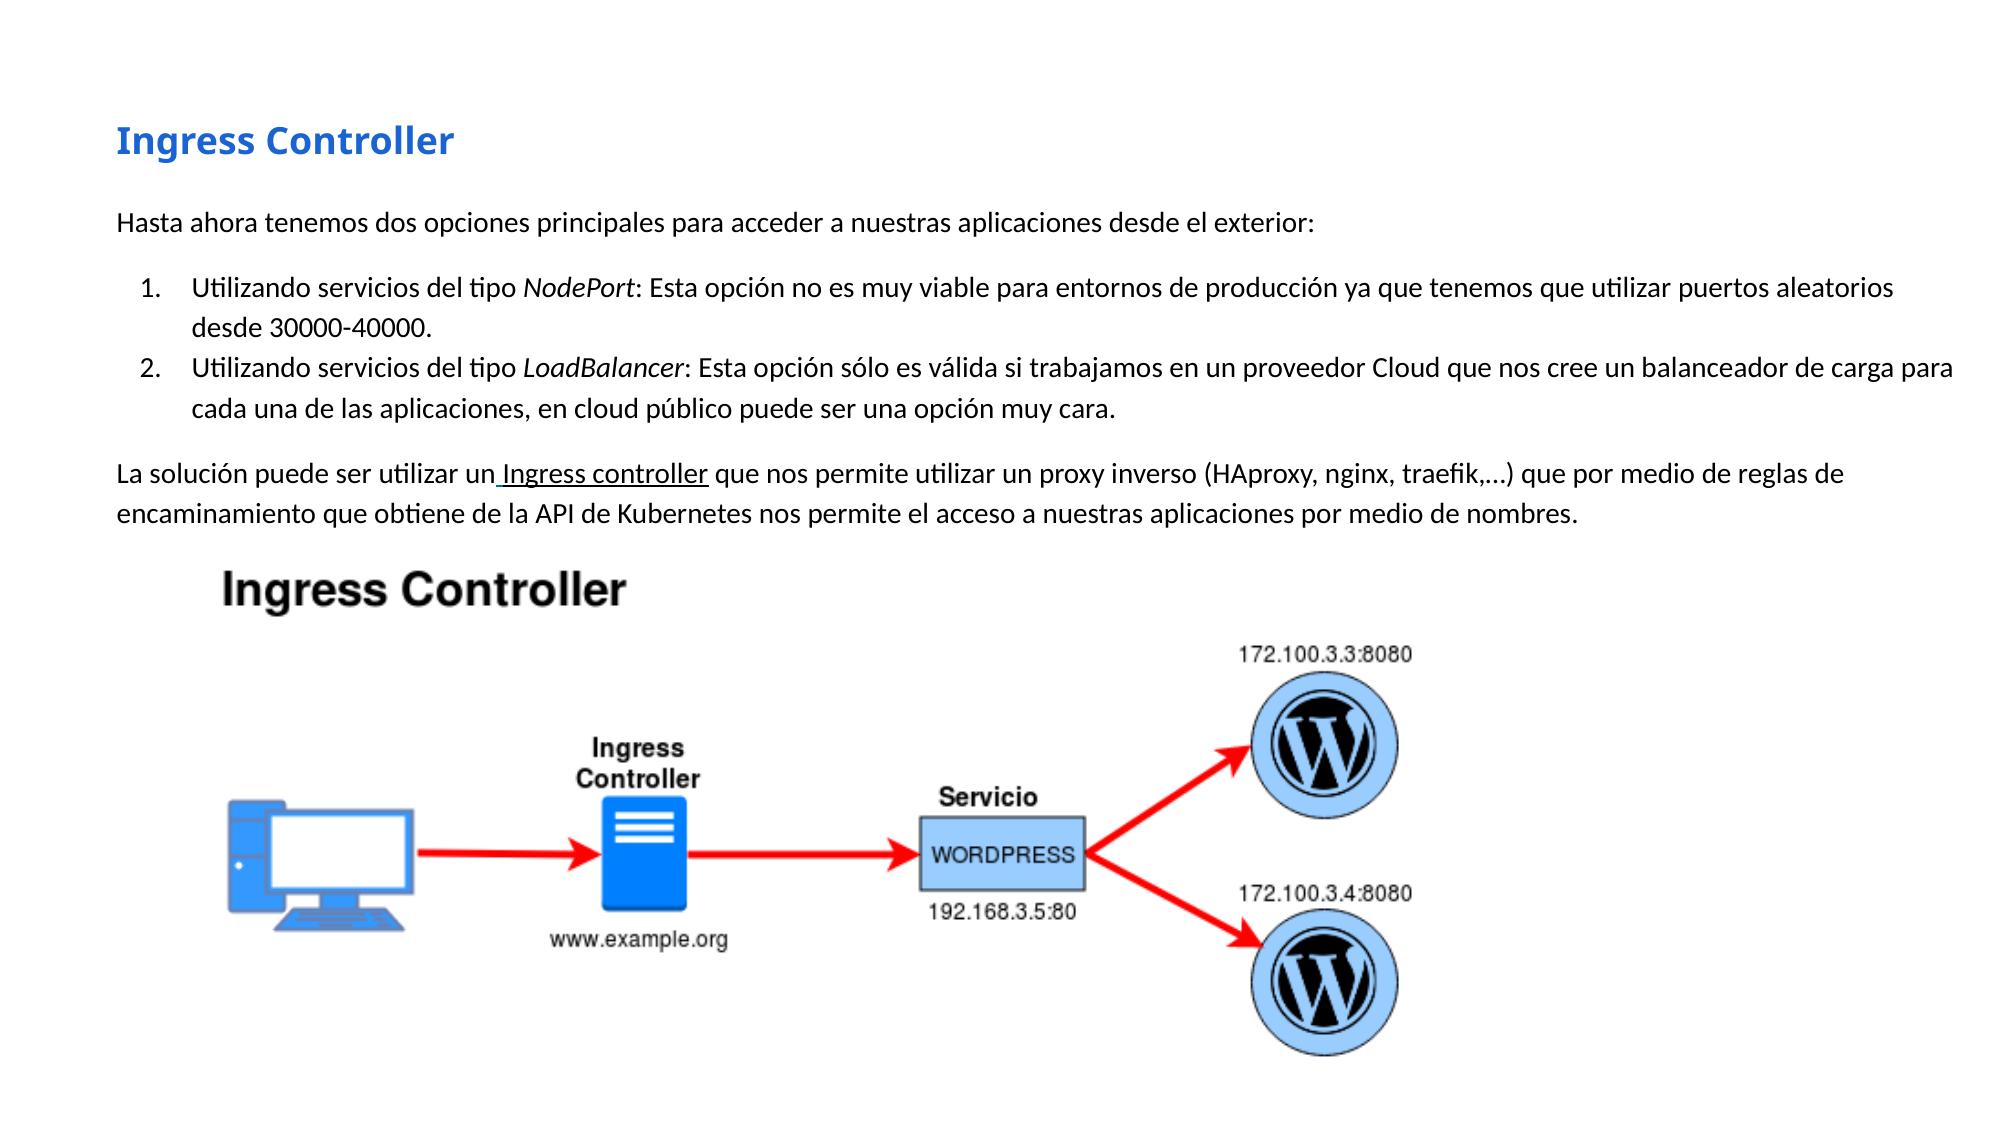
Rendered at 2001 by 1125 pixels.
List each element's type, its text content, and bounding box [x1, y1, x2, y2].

text_box Ingress Controller [101, 110, 520, 170]
text_box Hasta ahora tenemos dos opciones principales para acceder a nuestras aplicaciones desde el exterior: Utilizando servicios del tipo NodePort: Esta opción no es muy viable para entornos de producción ya que tenemos que utilizar puertos aleatorios desde 30000-40000. Utilizando servicios del tipo LoadBalancer: Esta opción sólo es válida si trabajamos en un proveedor Cloud que nos cree un balanceador de carga para cada una de las aplicaciones, en cloud público puede ser una opción muy cara. La solución puede ser utilizar un Ingress controller que nos permite utilizar un proxy inverso (HAproxy, nginx, traefik,…) que por medio de reglas de encaminamiento que obtiene de la API de Kubernetes nos permite el acceso a nuestras aplicaciones por medio de nombres. [101, 195, 1977, 408]
picture [138, 542, 1430, 1075]
